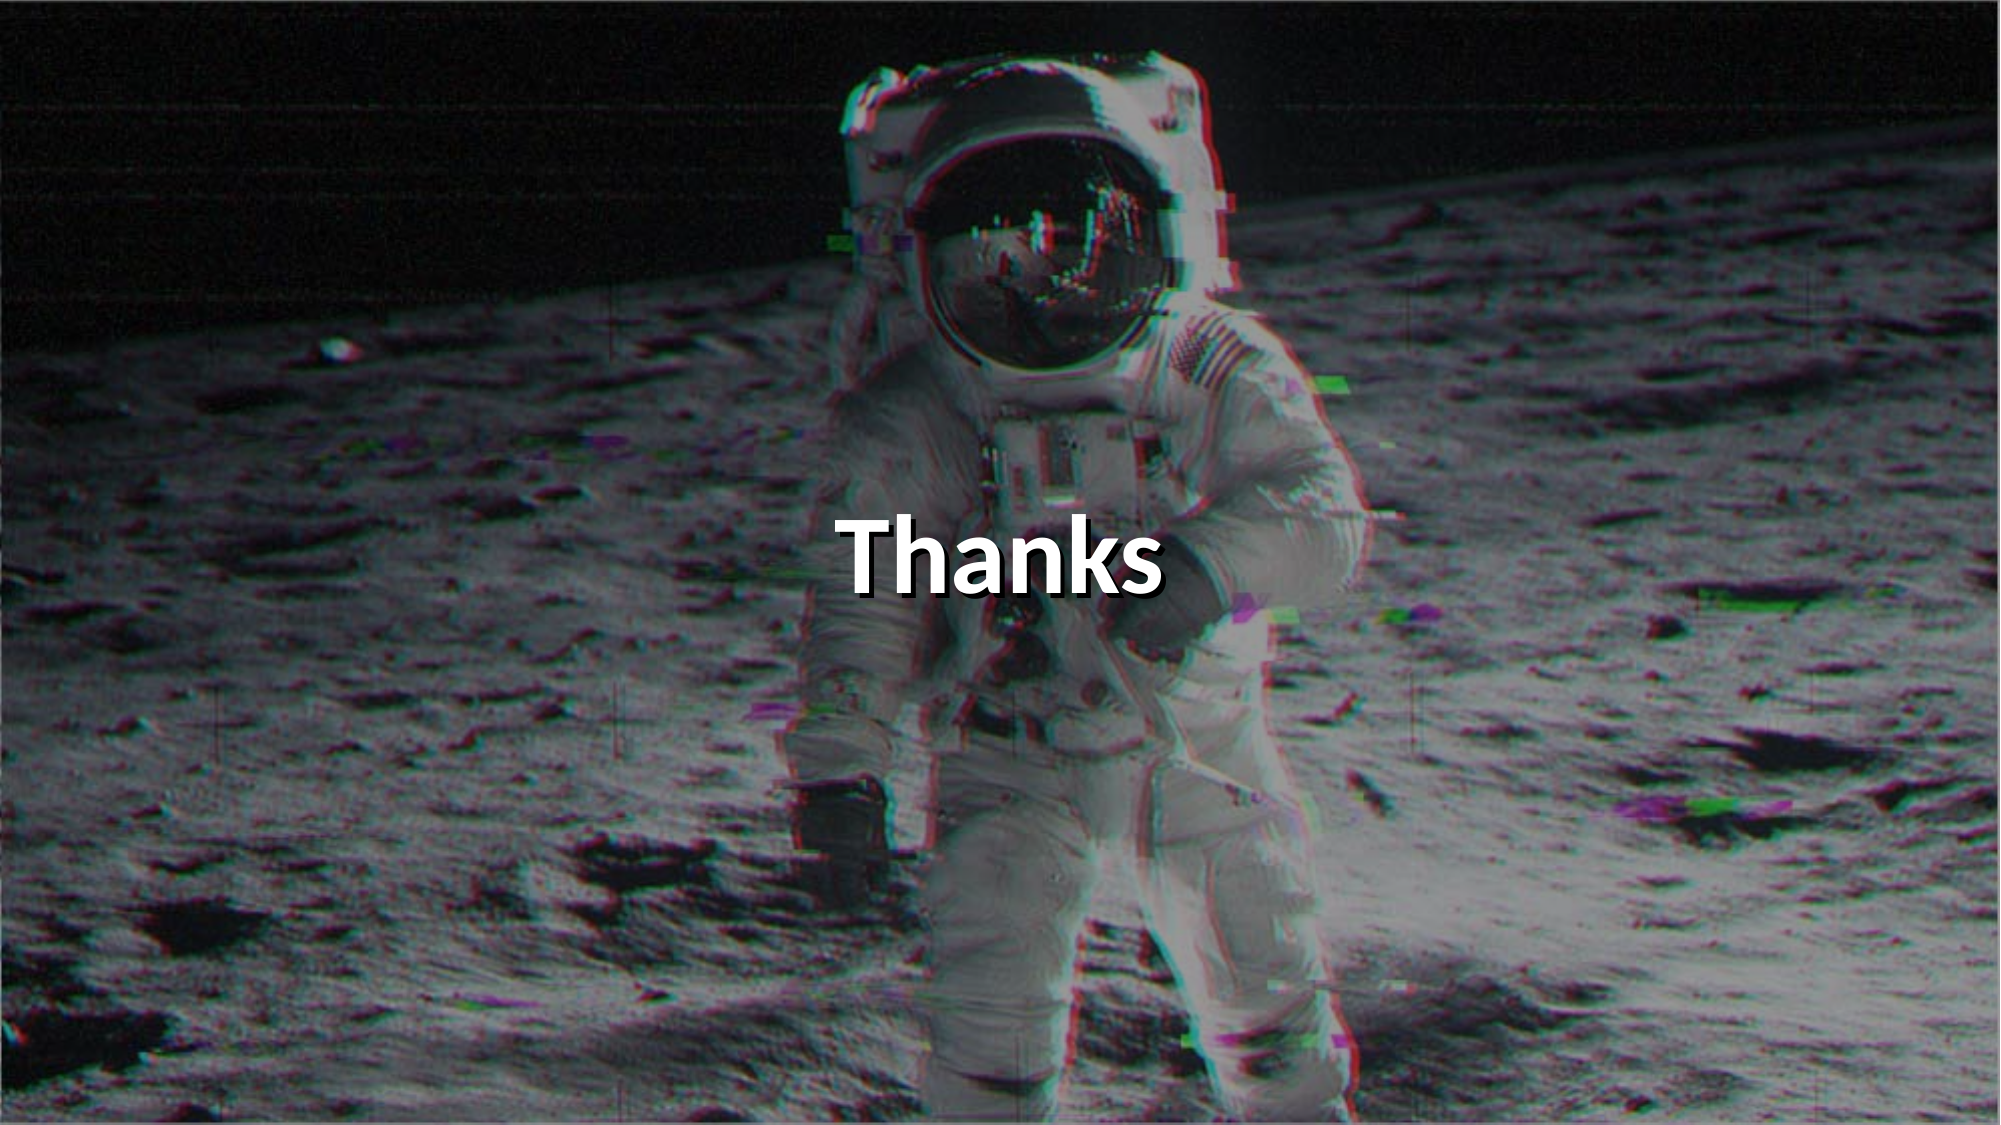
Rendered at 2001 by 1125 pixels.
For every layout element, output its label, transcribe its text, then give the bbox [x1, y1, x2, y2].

title Thanks [445, 351, 1555, 626]
picture [0, 0, 2000, 1125]
